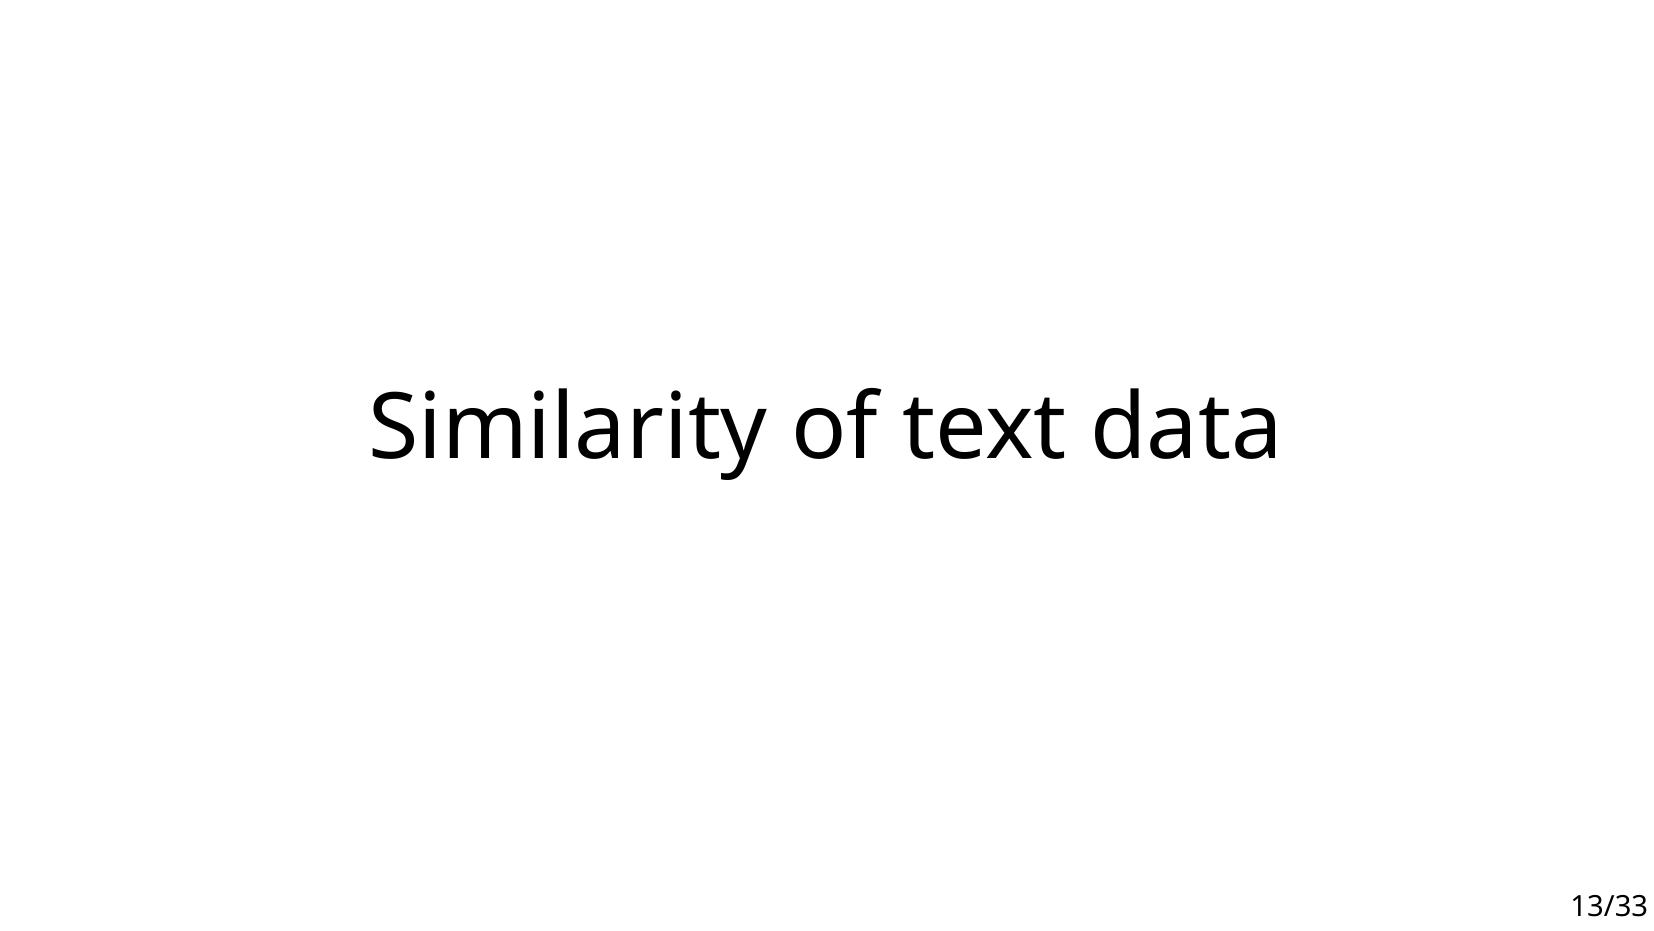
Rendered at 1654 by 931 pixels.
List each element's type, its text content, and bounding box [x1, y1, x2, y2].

title Similarity of text data [81, 345, 1570, 501]
